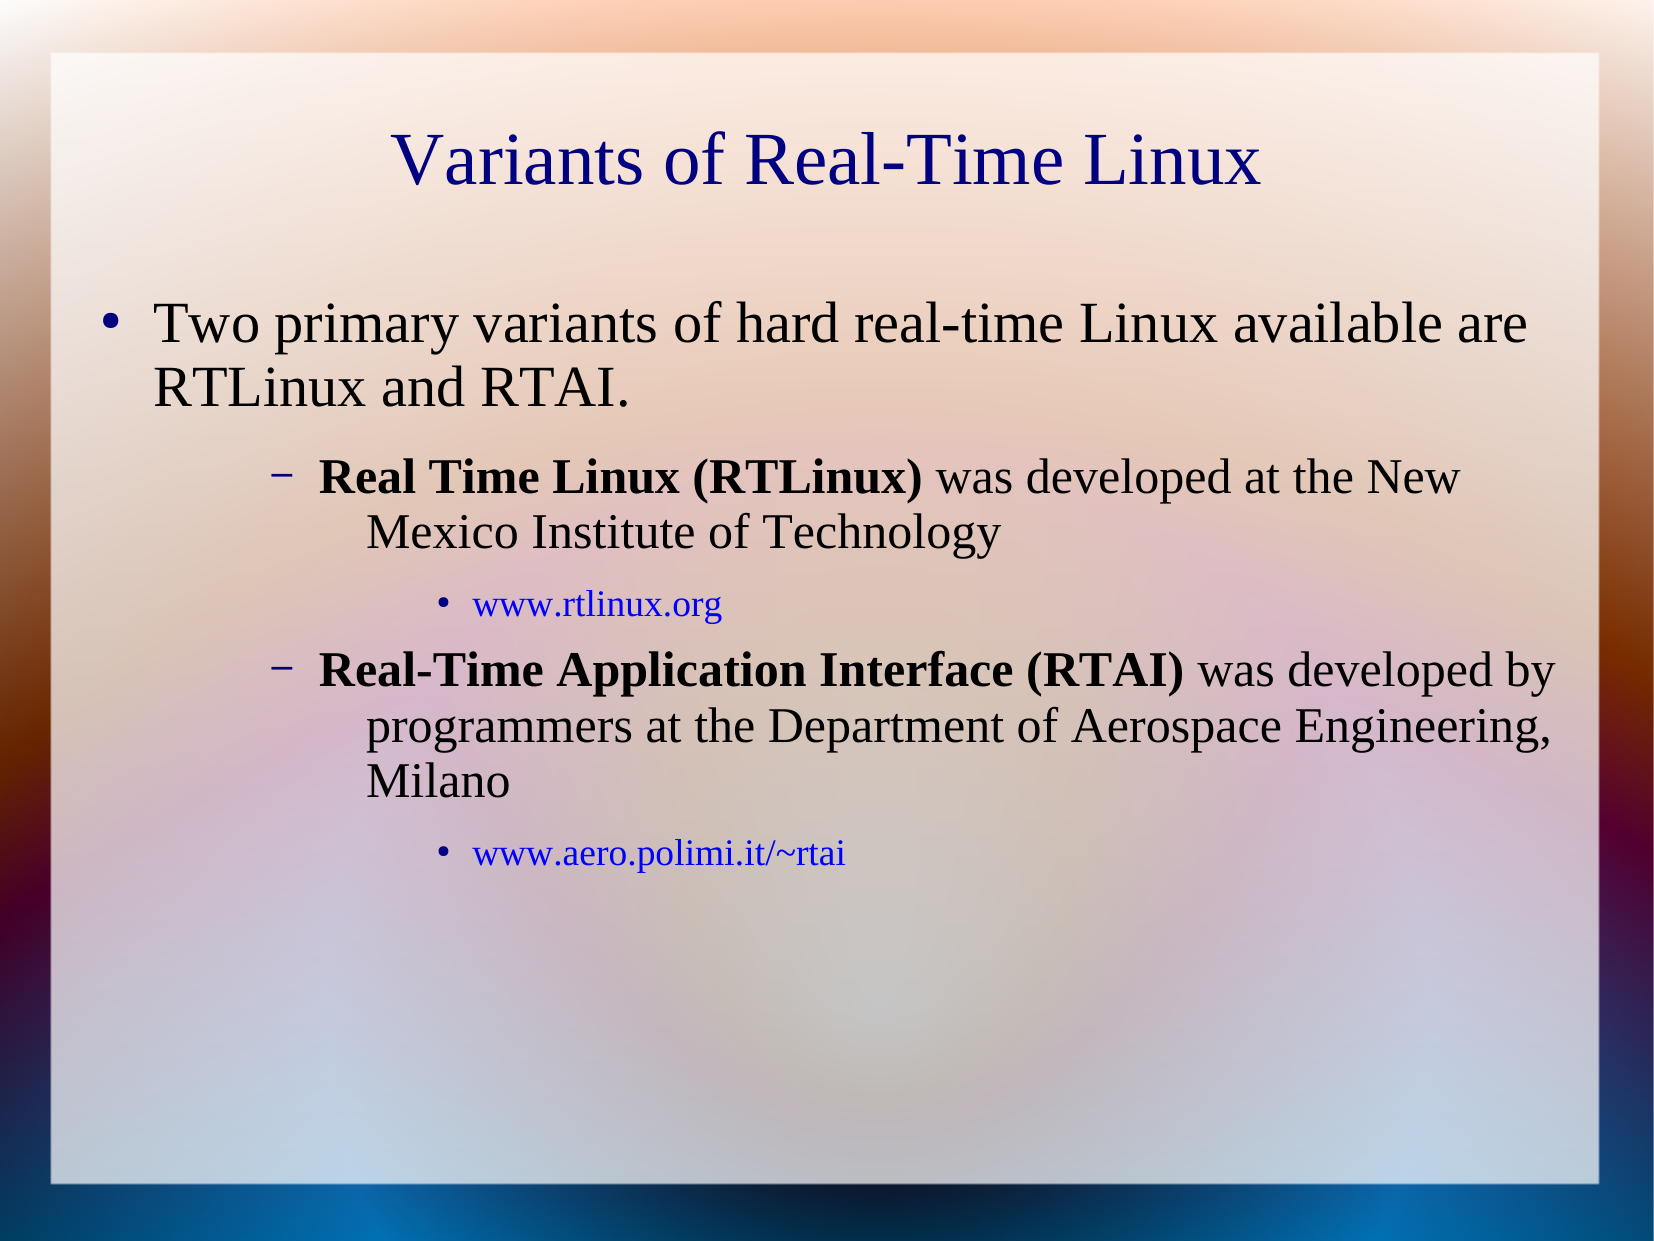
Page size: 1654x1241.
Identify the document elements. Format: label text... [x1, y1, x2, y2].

list Two primary variants of hard real-time Linux available are RTLinux and RTAI. Real Time Linux (RTLinux) was developed at the New Mexico Institute of Technology www.rtlinux.org Real-Time Application Interface (RTAI) was developed by programmers at the Department of Aerospace Engineering, Milano www.aero.polimi.it/~rtai [82, 290, 1571, 1010]
picture [0, 0, 1654, 1241]
title Variants of Real-Time Linux [82, 55, 1571, 263]
